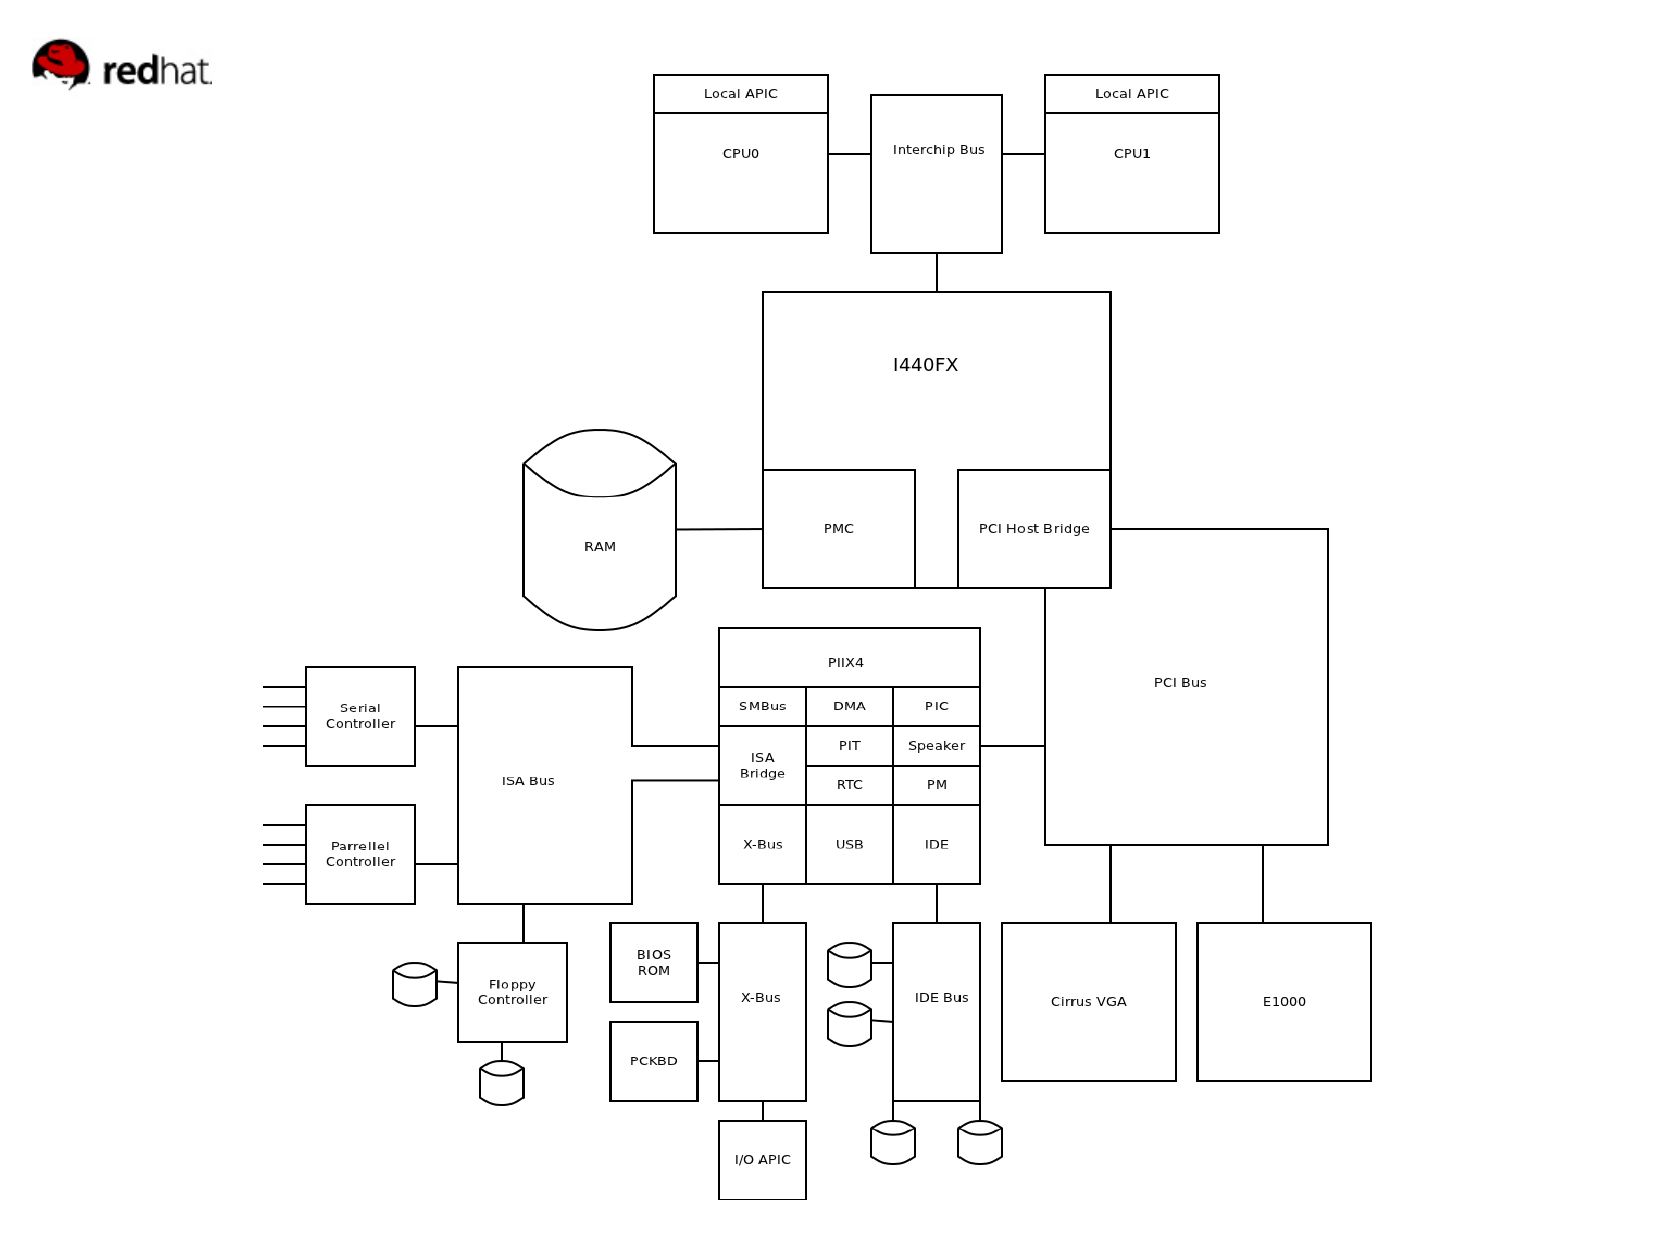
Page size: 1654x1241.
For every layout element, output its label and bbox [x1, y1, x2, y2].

picture [31, 37, 212, 98]
picture [262, 74, 1372, 1201]
